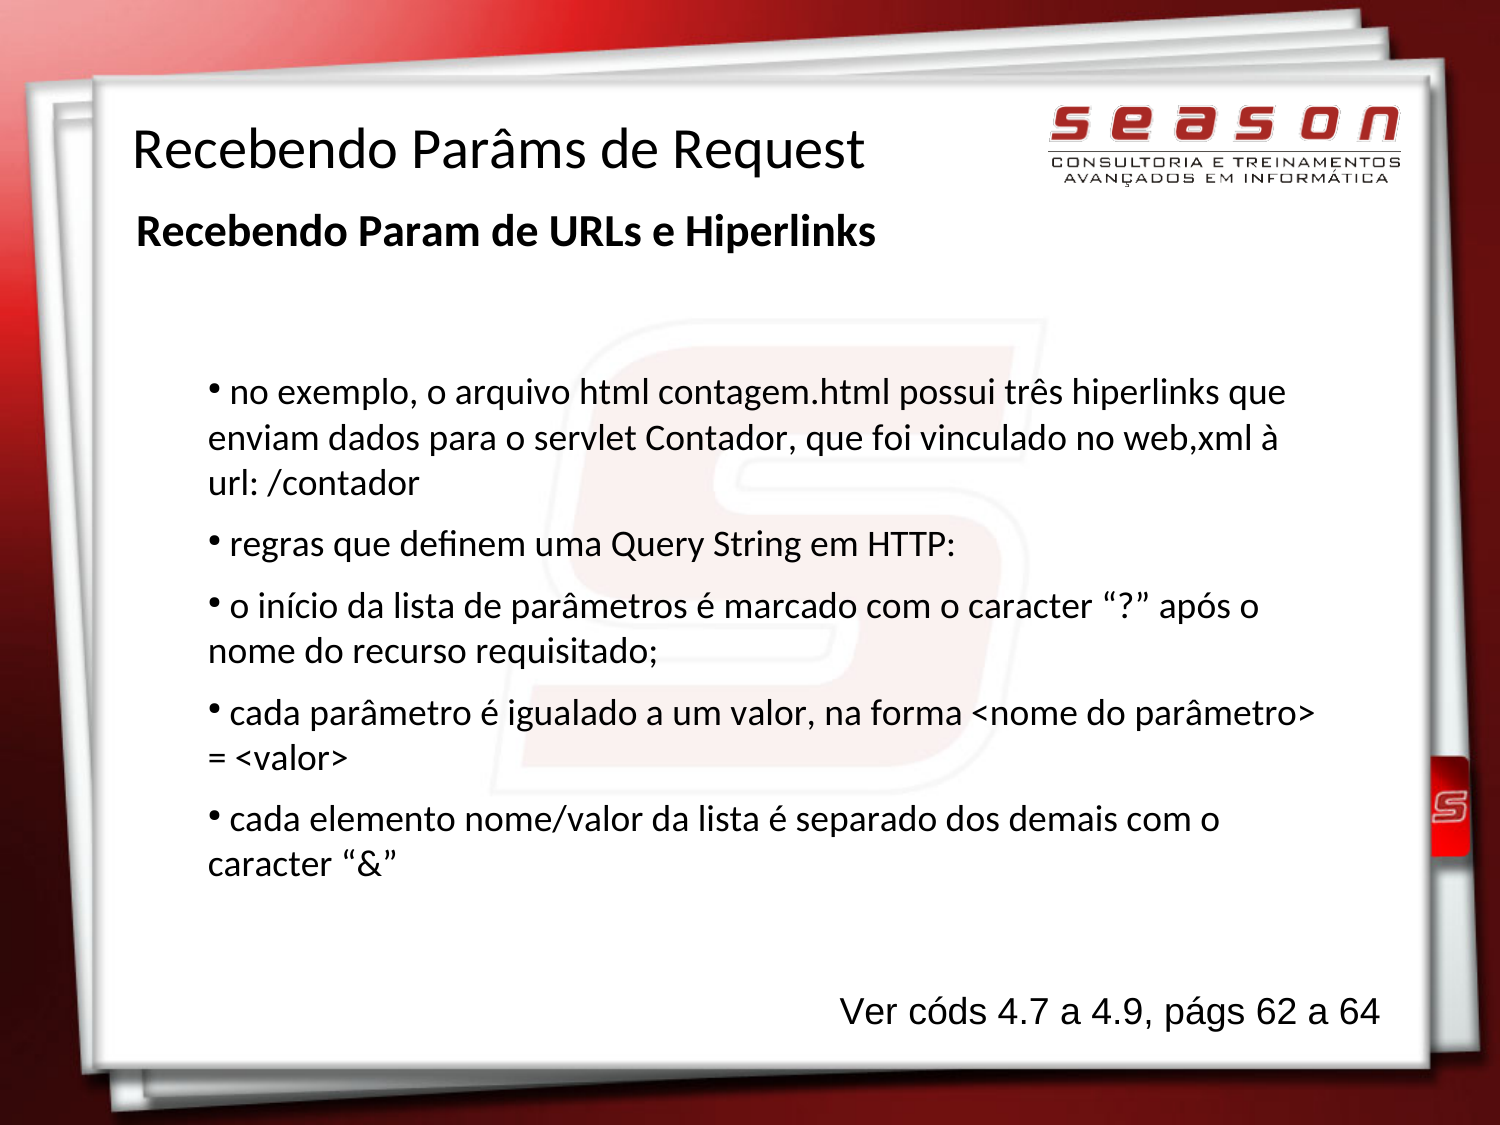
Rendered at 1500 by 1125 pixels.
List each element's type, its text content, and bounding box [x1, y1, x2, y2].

text_box Recebendo Param de URLs e Hiperlinks [119, 200, 1240, 256]
text_box no exemplo, o arquivo html contagem.html possui três hiperlinks que enviam dados para o servlet Contador, que foi vinculado no web,xml à url: /contador regras que definem uma Query String em HTTP: o início da lista de parâmetros é marcado com o caracter “?” após o nome do recurso requisitado; cada parâmetro é igualado a um valor, na forma <nome do parâmetro> = <valor> cada elemento nome/valor da lista é separado dos demais com o caracter “&” [207, 357, 1328, 894]
text_box Ver códs 4.7 a 4.9, págs 62 a 64 [708, 979, 1396, 1040]
title Recebendo Parâms de Request [118, 33, 1394, 257]
picture [0, 0, 1500, 1125]
